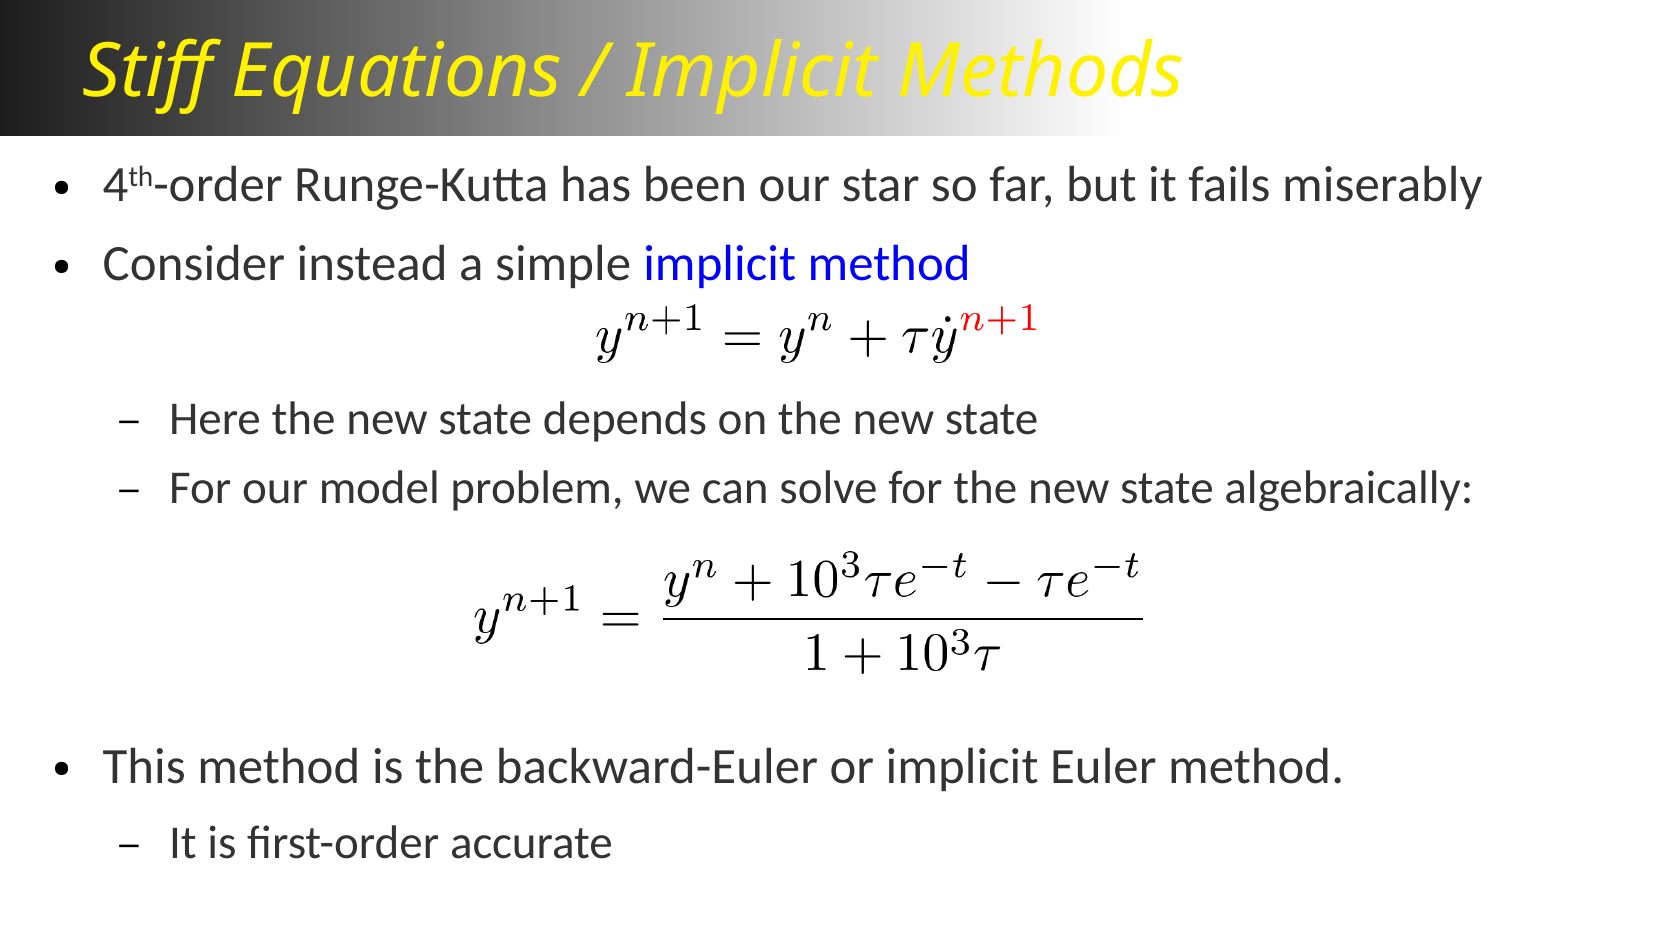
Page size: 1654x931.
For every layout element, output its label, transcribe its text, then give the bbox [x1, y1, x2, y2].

title Stiff Equations / Implicit Methods [82, 23, 1571, 111]
picture [474, 551, 1143, 674]
picture [596, 304, 1036, 363]
list 4th-order Runge-Kutta has been our star so far, but it fails miserably Consider instead a simple implicit method Here the new state depends on the new state For our model problem, we can solve for the new state algebraically: This method is the backward-Euler or implicit Euler method. It is first-order accurate [30, 157, 1621, 878]
